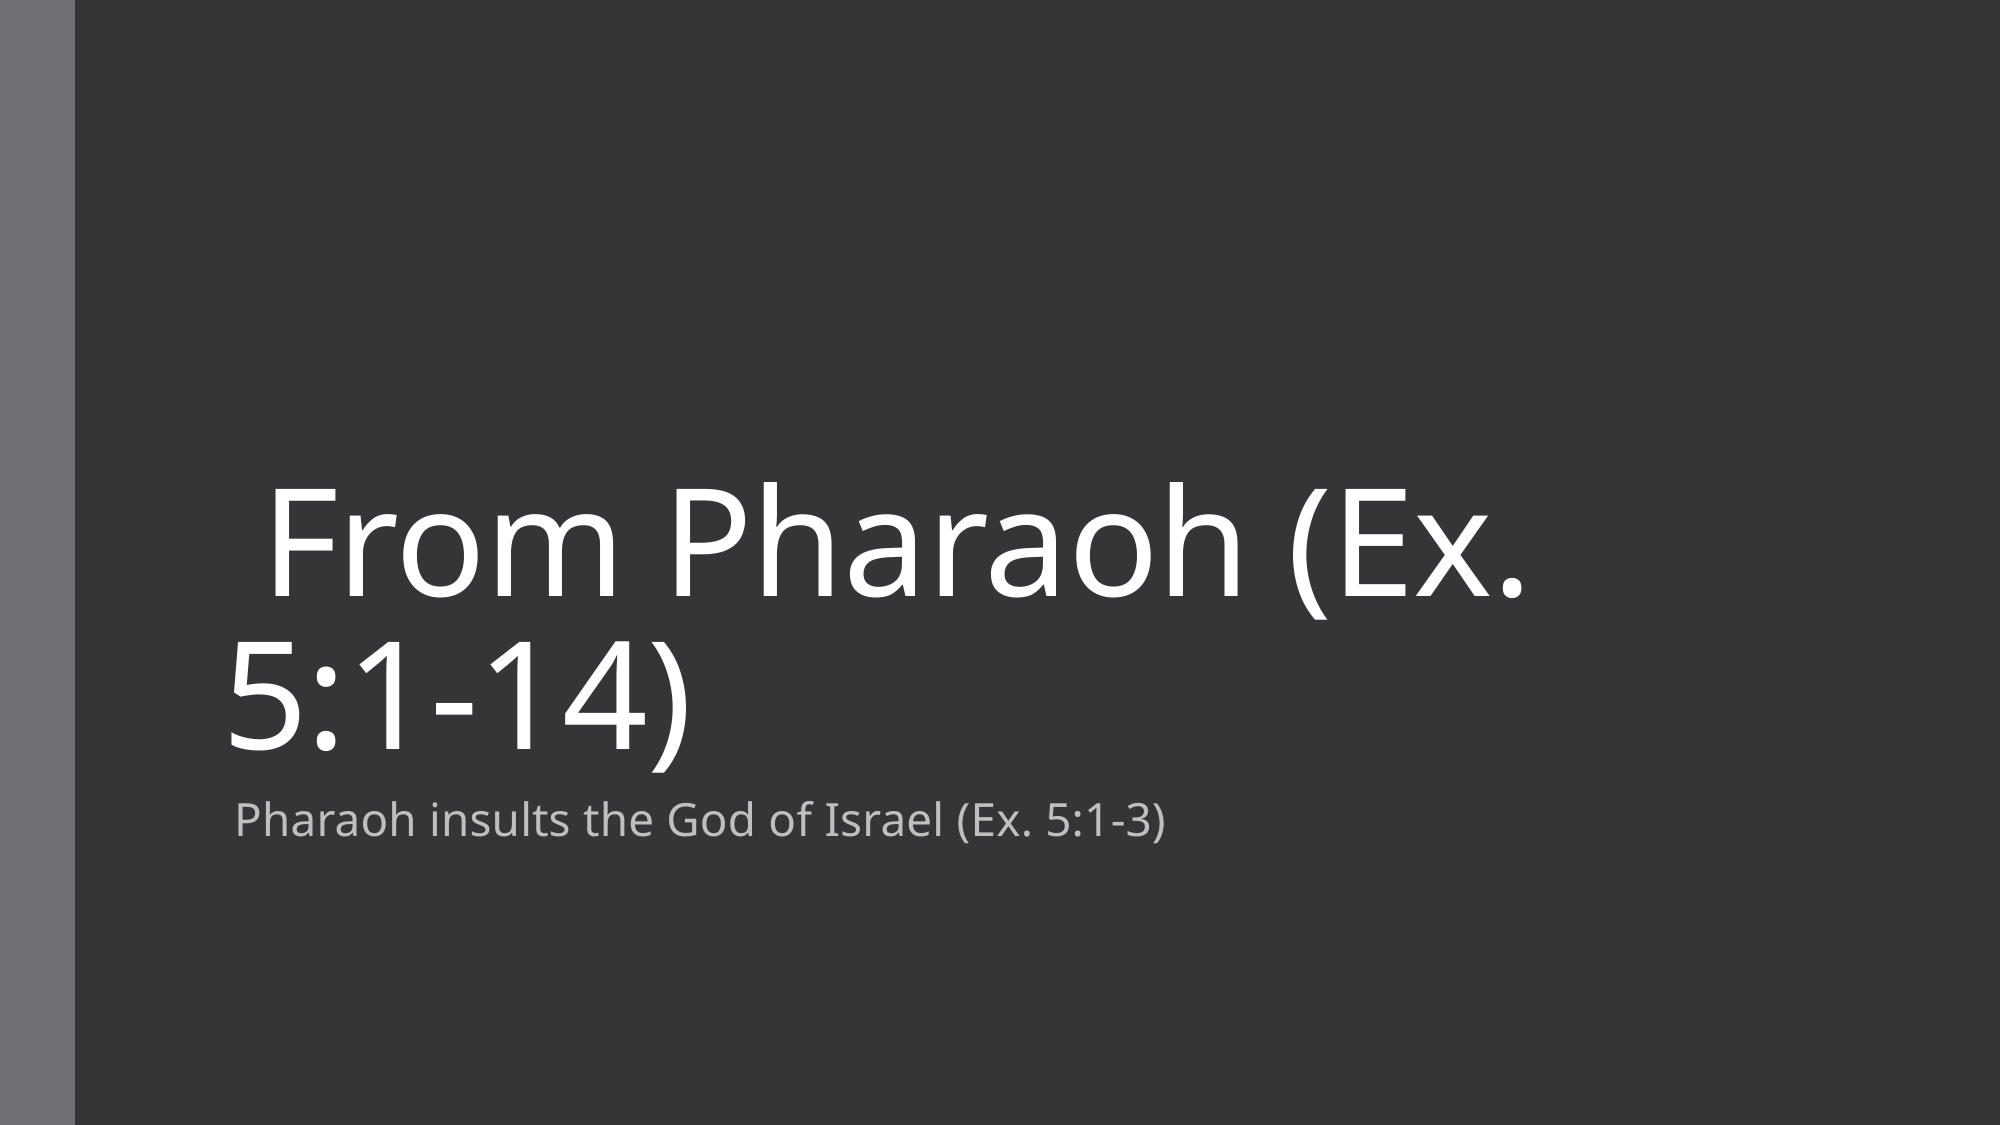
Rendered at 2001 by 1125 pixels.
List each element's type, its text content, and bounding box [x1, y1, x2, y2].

title From Pharaoh (Ex. 5:1-14) [206, 124, 1752, 787]
subtitle Pharaoh insults the God of Israel (Ex. 5:1-3) [206, 787, 1752, 1066]
